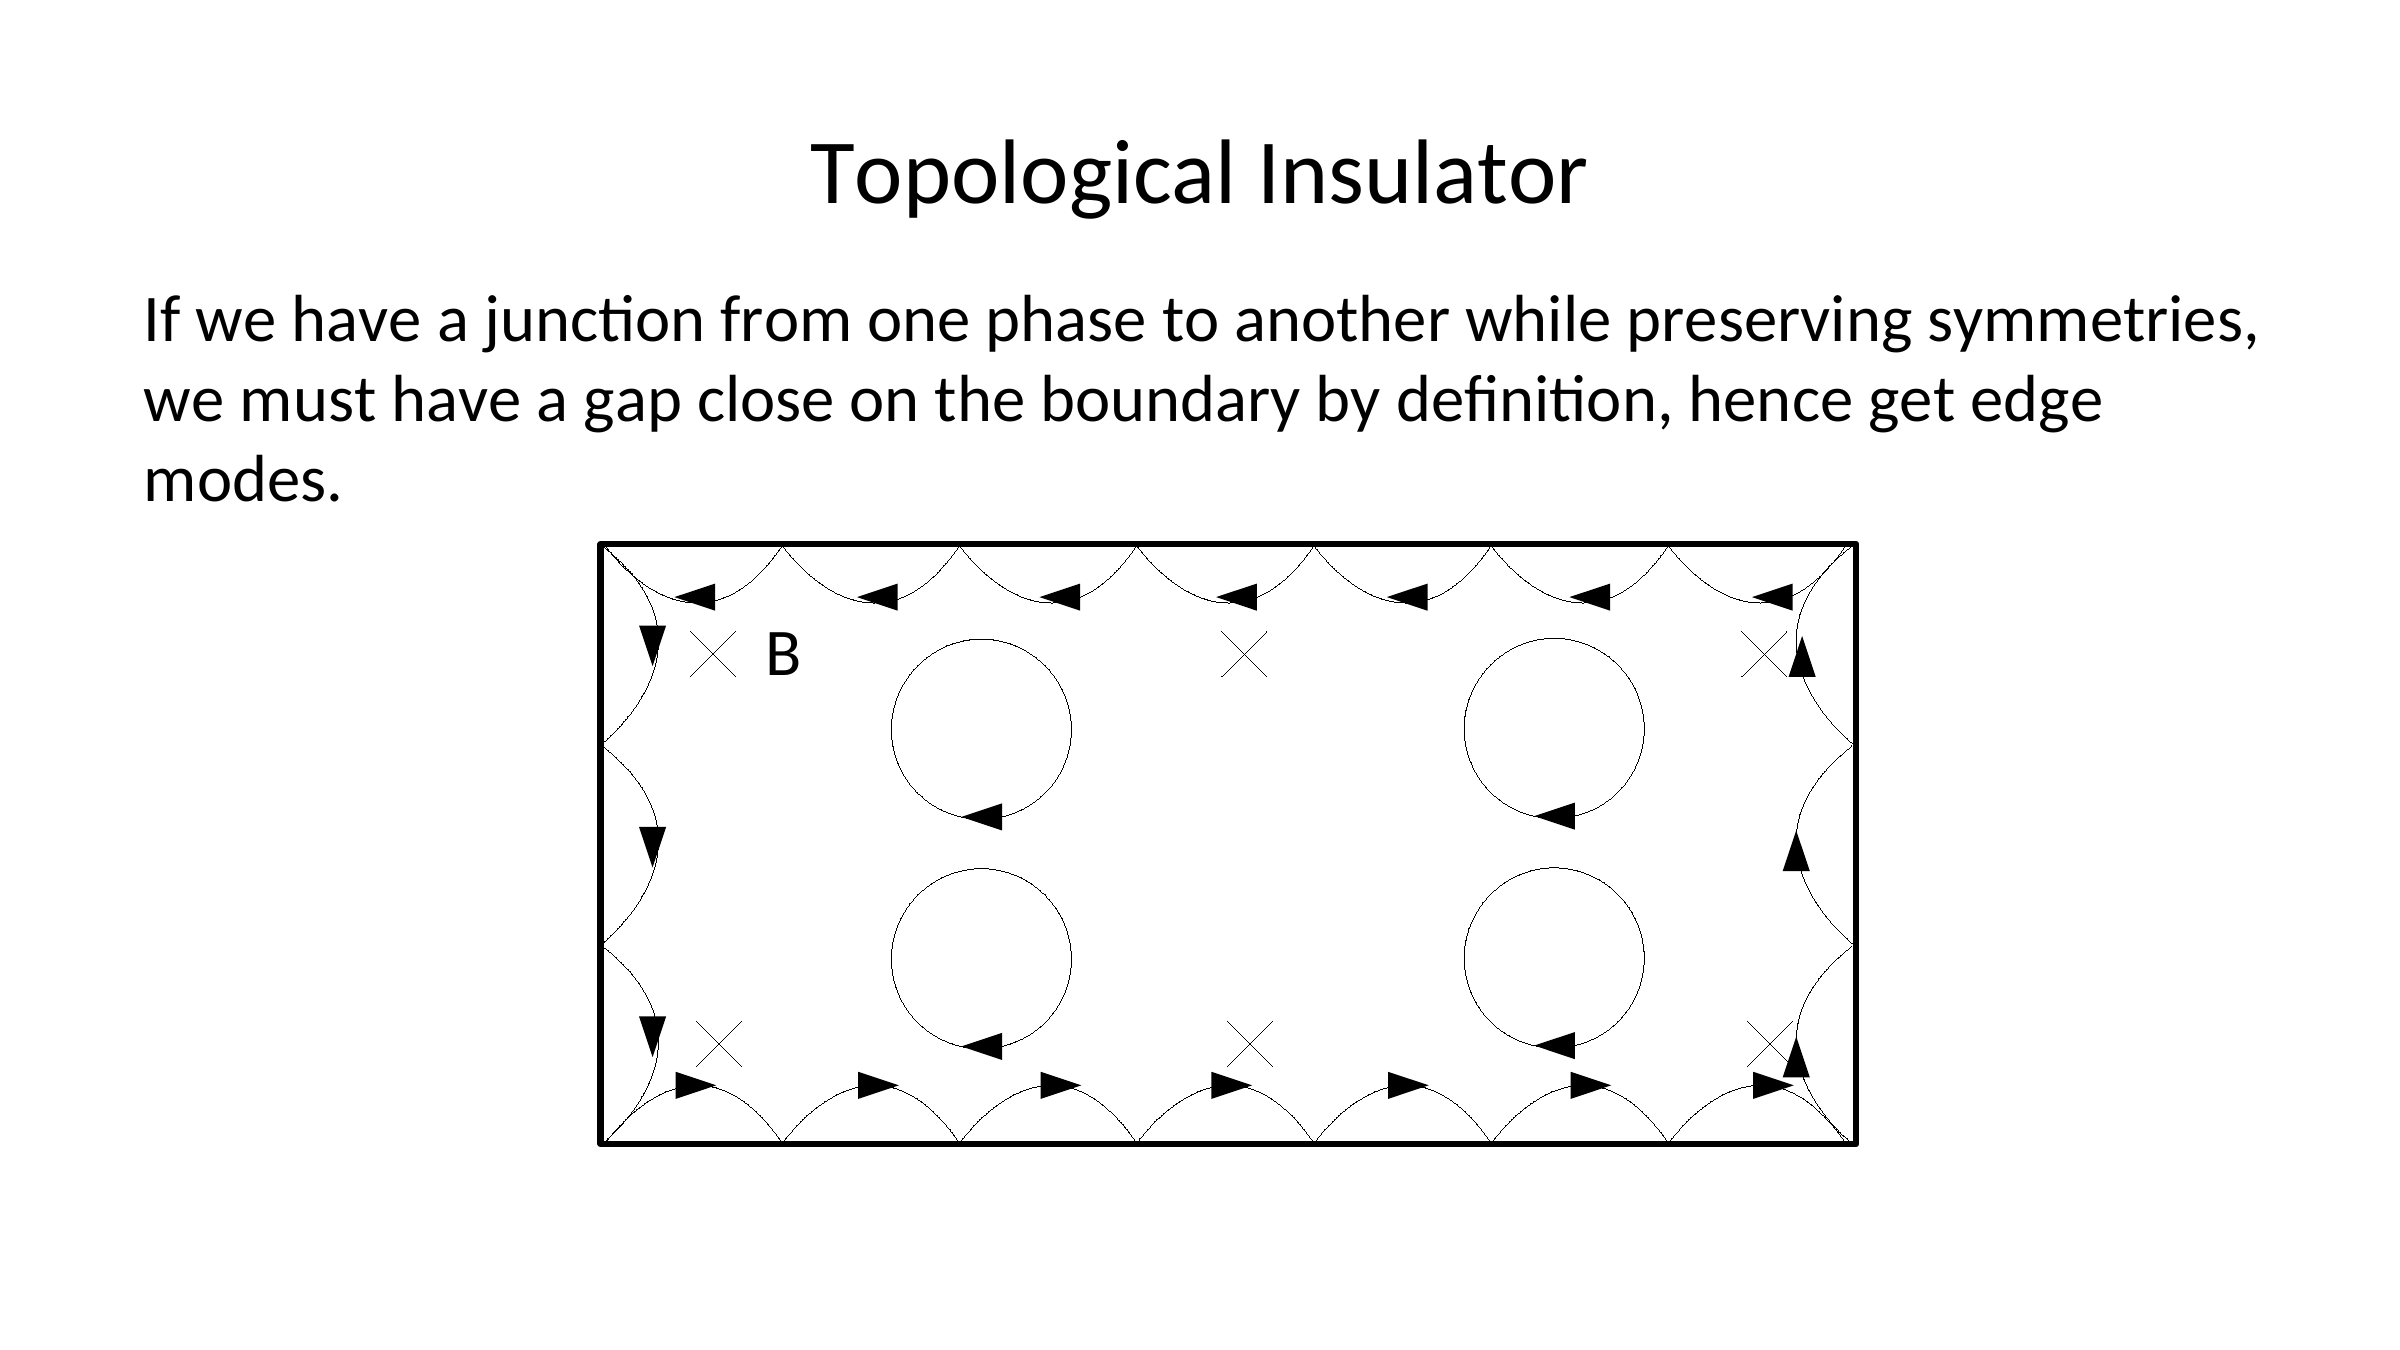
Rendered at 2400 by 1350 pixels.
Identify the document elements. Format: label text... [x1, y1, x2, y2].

text_box If we have a junction from one phase to another while preserving symmetries, we must have a gap close on the boundary by definition, hence get edge modes. [129, 267, 2308, 1255]
title Topological Insulator [120, 53, 2280, 280]
text_box [600, 544, 1857, 1145]
text_box B [750, 601, 1021, 697]
